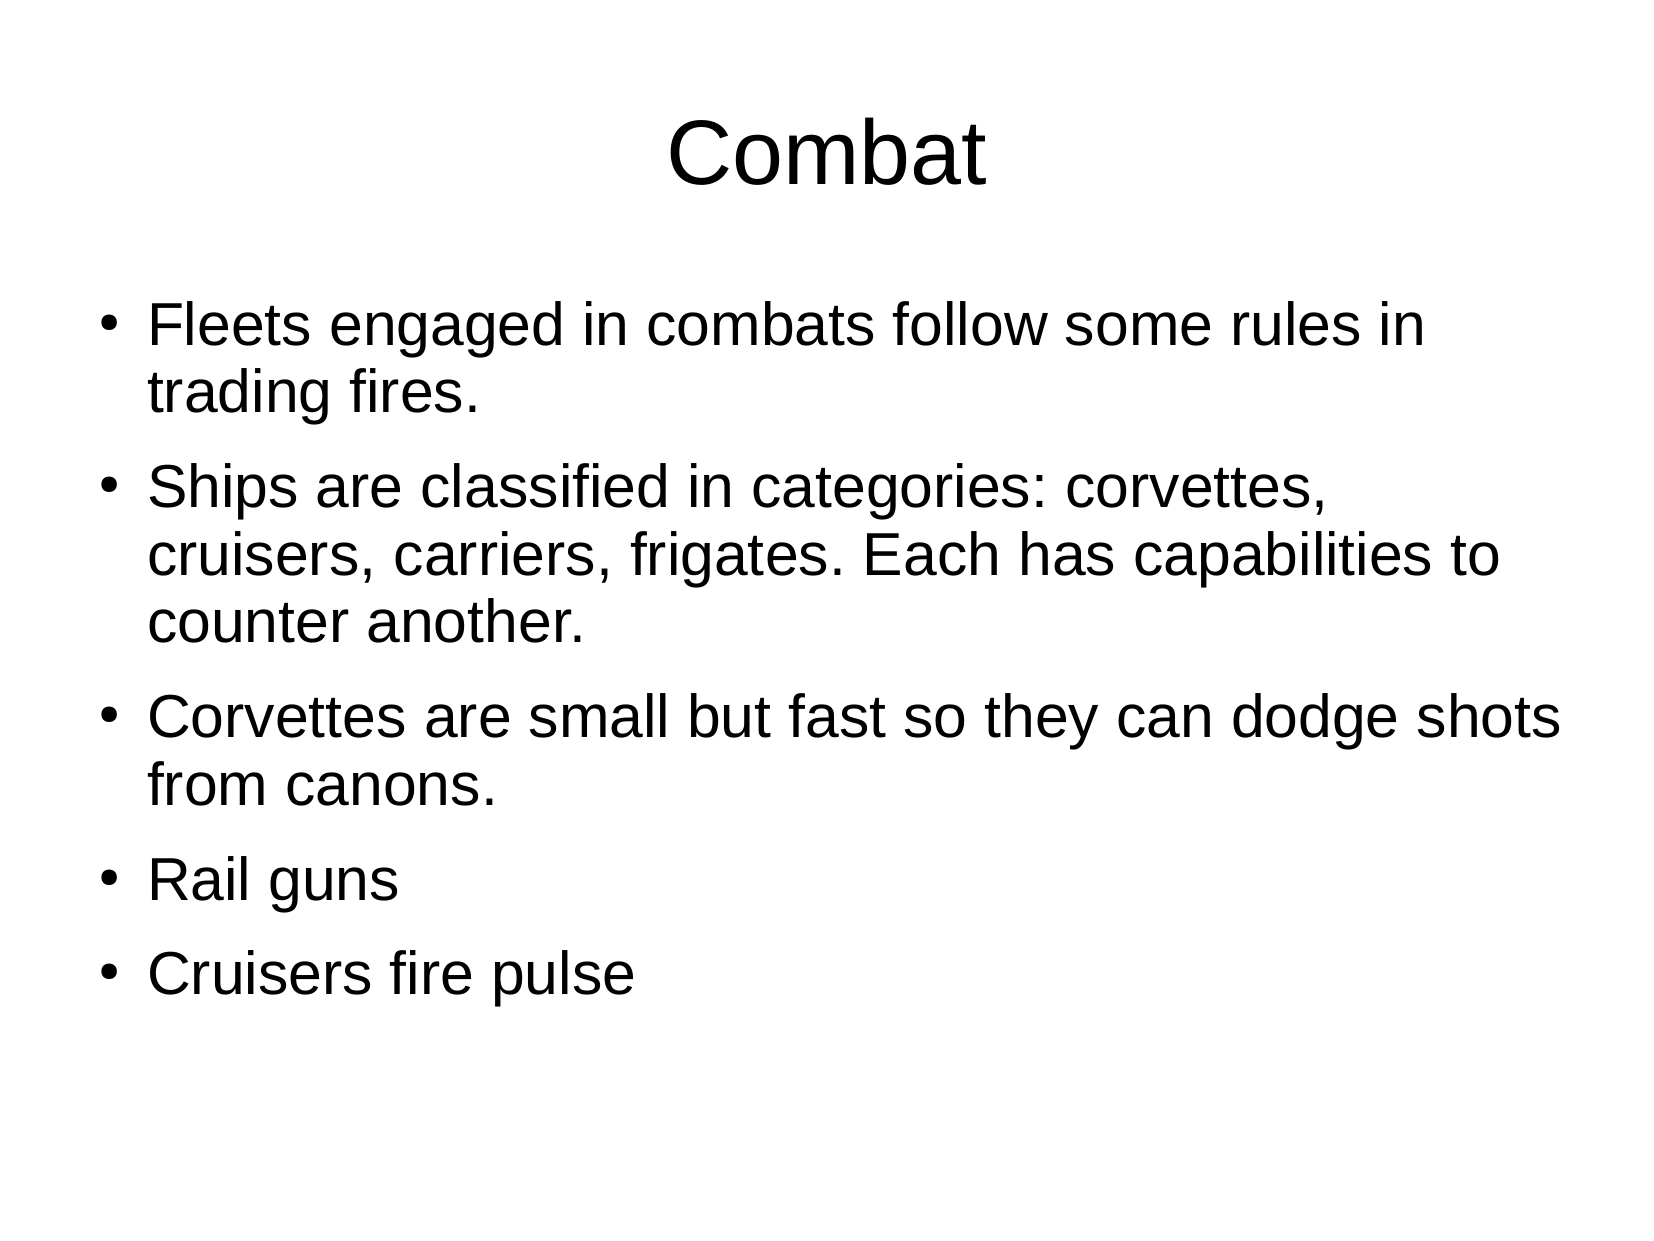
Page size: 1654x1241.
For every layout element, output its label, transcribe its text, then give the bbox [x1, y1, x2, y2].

title Combat [82, 49, 1571, 257]
list Fleets engaged in combats follow some rules in trading fires. Ships are classified in categories: corvettes, cruisers, carriers, frigates. Each has capabilities to counter another. Corvettes are small but fast so they can dodge shots from canons. Rail guns Cruisers fire pulse [82, 290, 1571, 1010]
